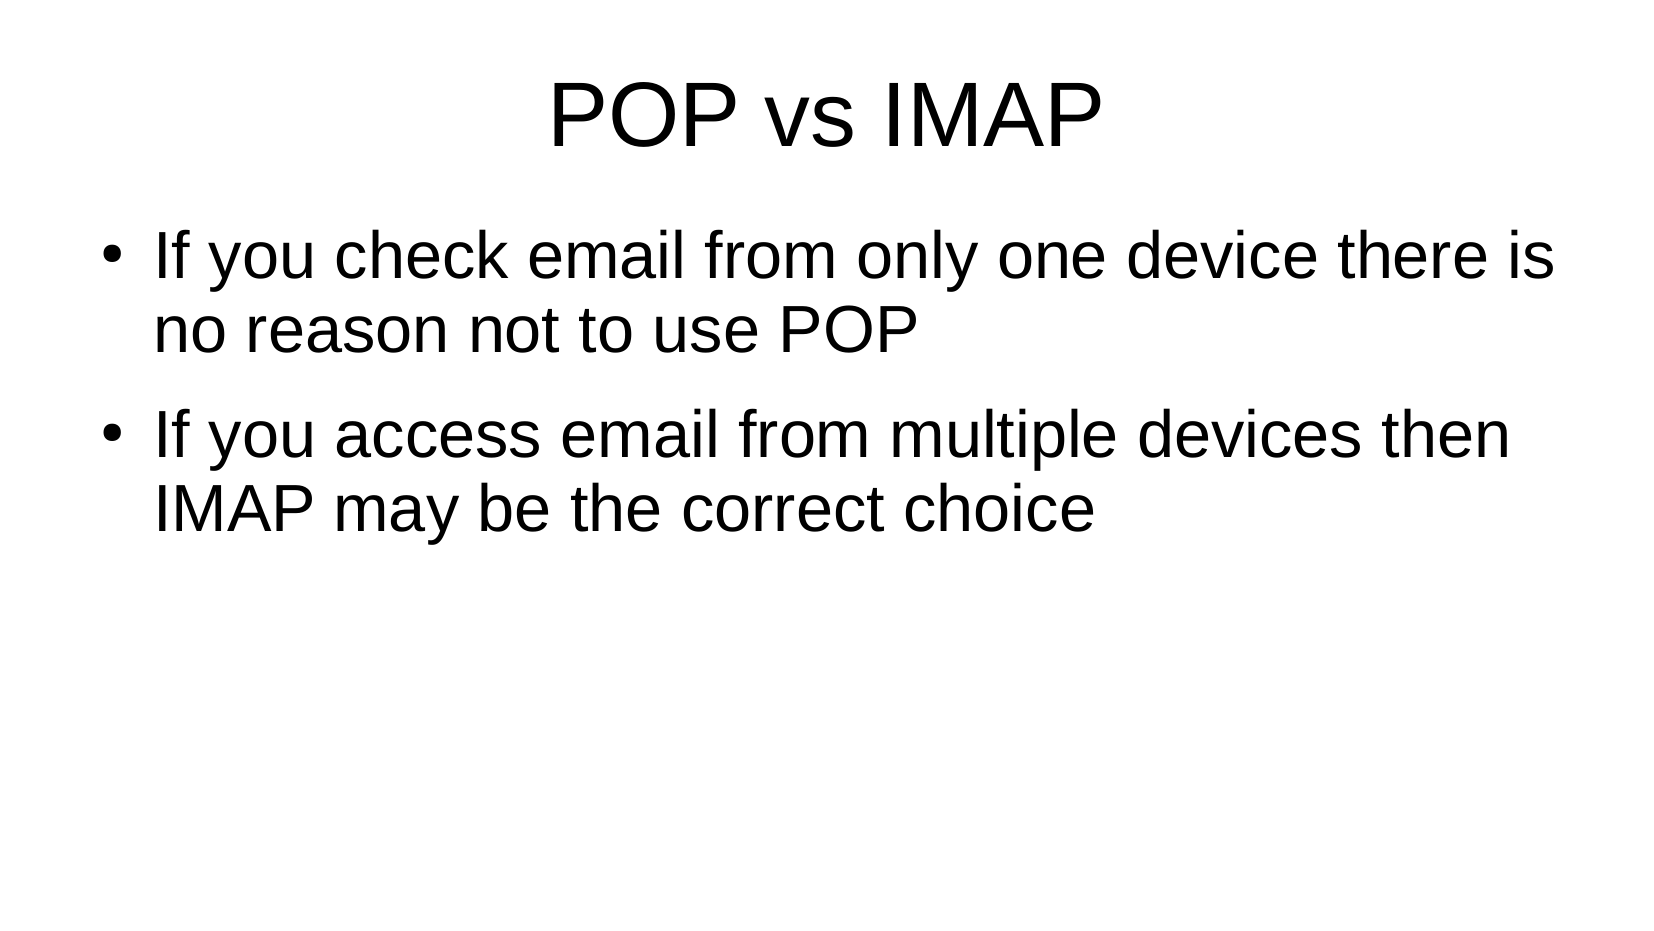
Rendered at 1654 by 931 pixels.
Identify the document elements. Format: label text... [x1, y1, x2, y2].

list If you check email from only one device there is no reason not to use POP If you access email from multiple devices then IMAP may be the correct choice [82, 217, 1571, 758]
title POP vs IMAP [82, 37, 1571, 193]
